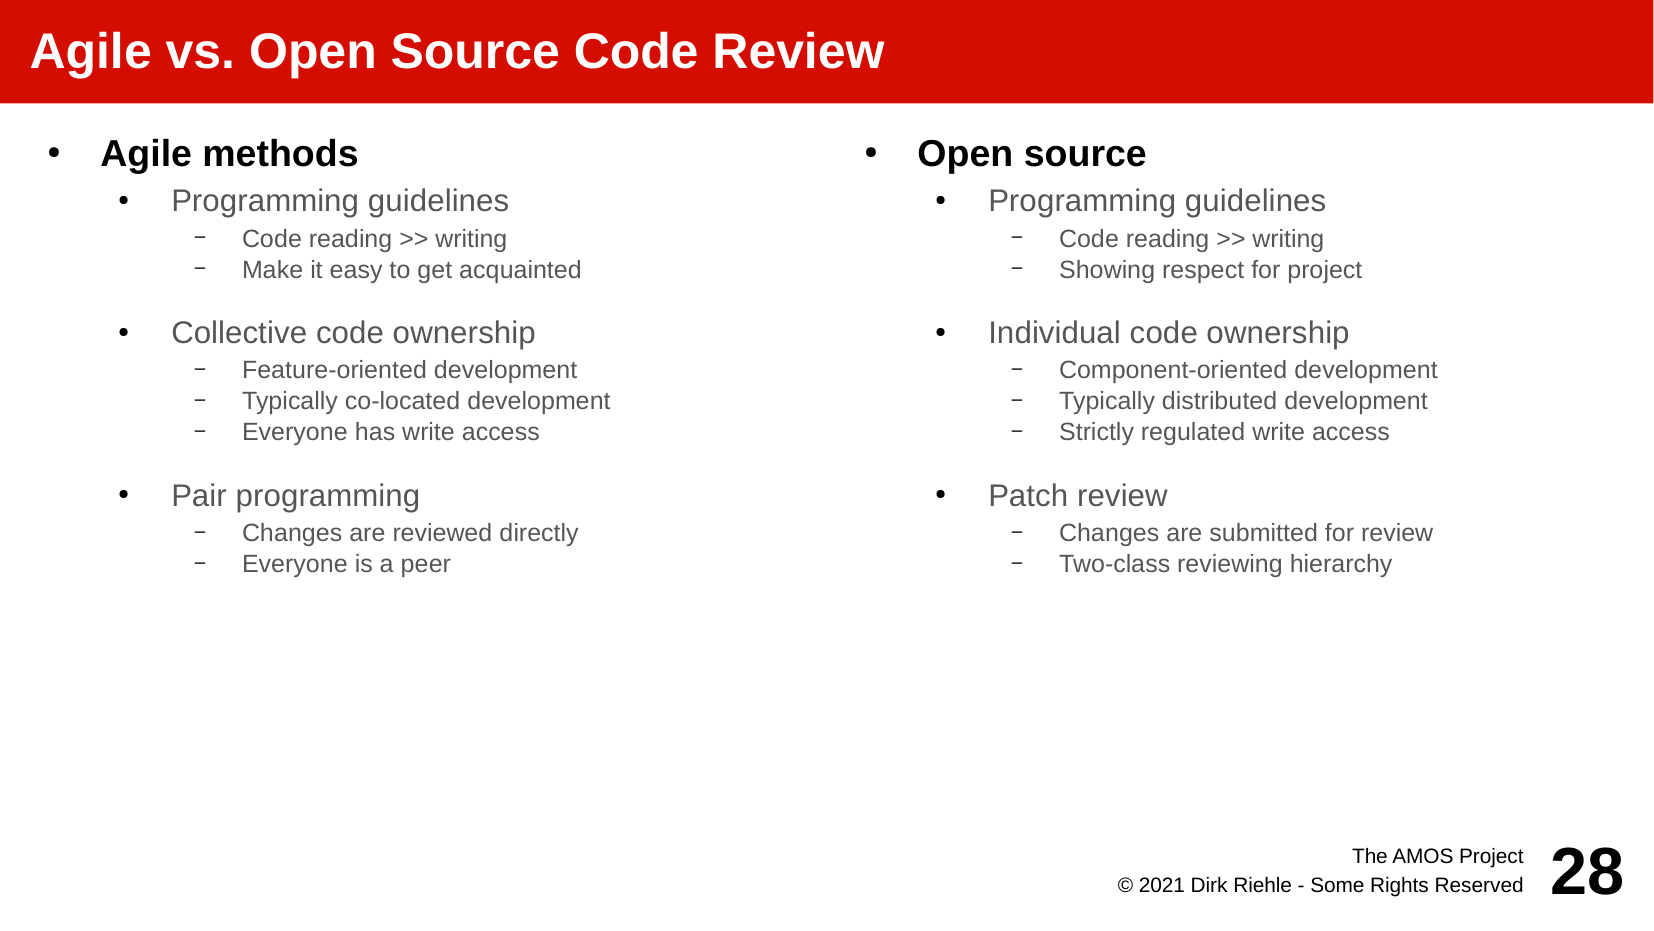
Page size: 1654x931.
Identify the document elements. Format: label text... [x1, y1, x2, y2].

list Open source Programming guidelines Code reading >> writing Showing respect for project Individual code ownership Component-oriented development Typically distributed development Strictly regulated write access Patch review Changes are submitted for review Two-class reviewing hierarchy [846, 132, 1625, 813]
title Agile vs. Open Source Code Review [0, 0, 1654, 104]
list Agile methods Programming guidelines Code reading >> writing Make it easy to get acquainted Collective code ownership Feature-oriented development Typically co-located development Everyone has write access Pair programming Changes are reviewed directly Everyone is a peer [29, 132, 808, 813]
